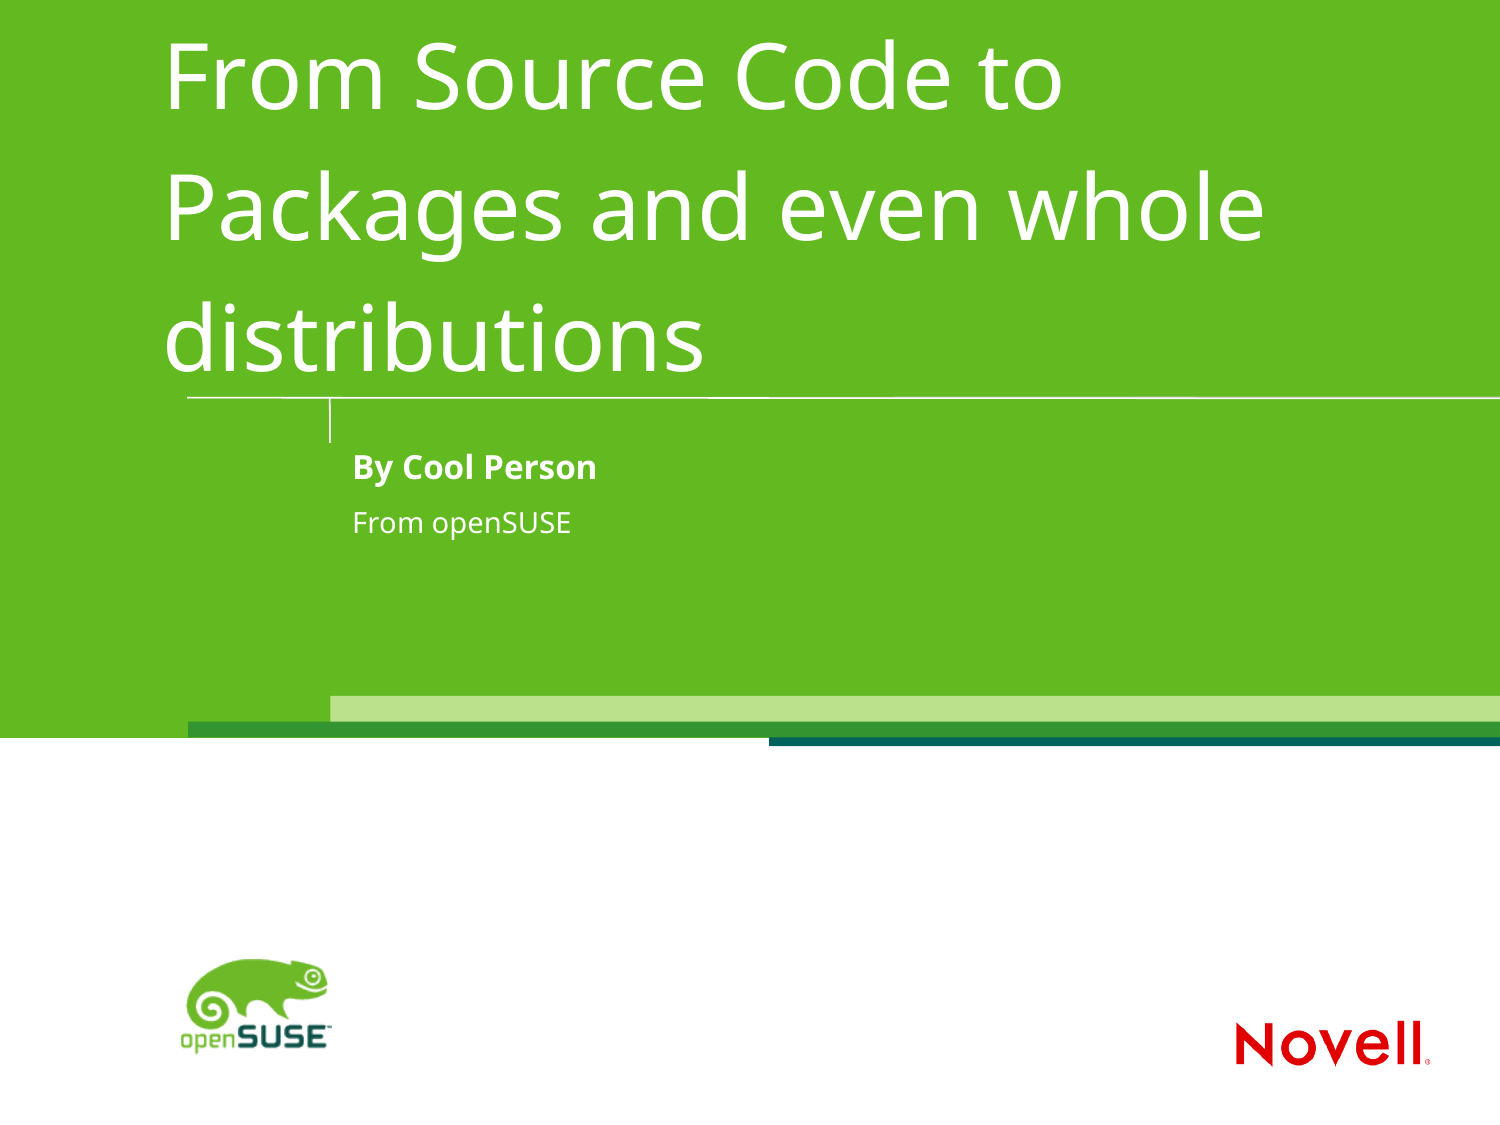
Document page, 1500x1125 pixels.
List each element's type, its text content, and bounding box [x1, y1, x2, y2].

title From Source Code to Packages and even whole distributions [161, 148, 1475, 399]
picture [181, 959, 332, 1055]
picture [1227, 1013, 1438, 1074]
subtitle By Cool Person From openSUSE [352, 448, 1260, 534]
